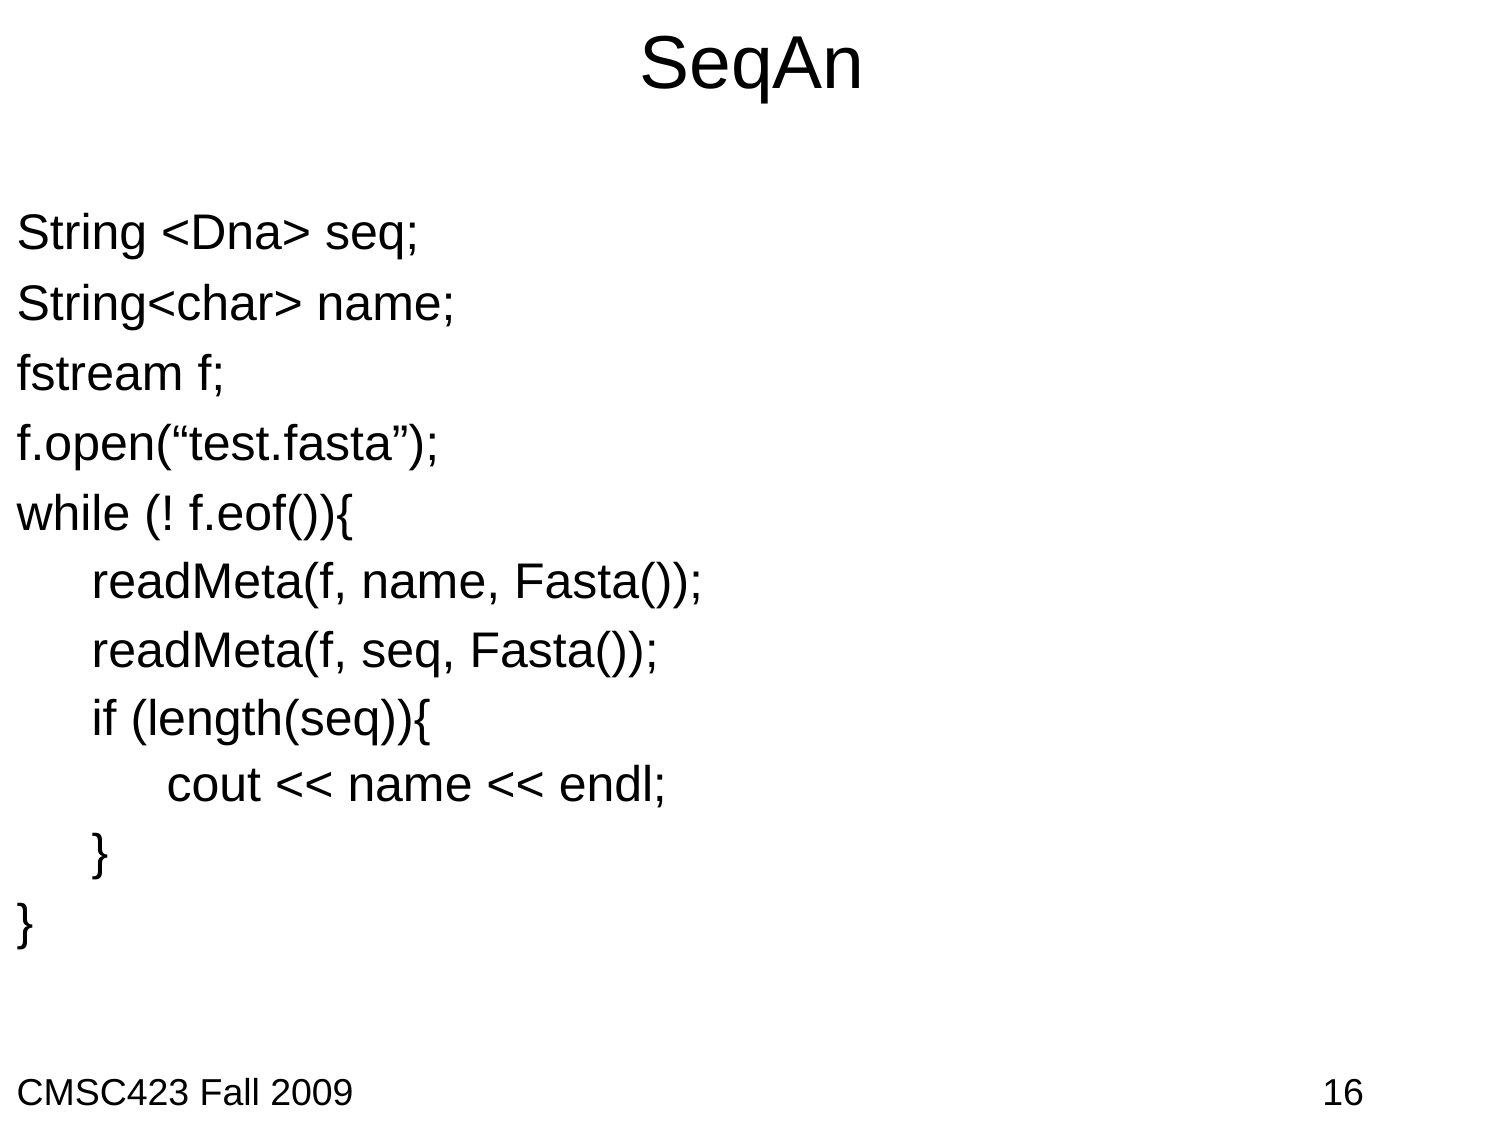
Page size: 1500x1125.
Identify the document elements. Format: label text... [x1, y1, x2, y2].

list String <Dna> seq; String<char> name; fstream f; f.open(“test.fasta”); while (! f.eof()){ readMeta(f, name, Fasta()); readMeta(f, seq, Fasta()); if (length(seq)){ cout << name << endl; } } [16, 124, 1485, 1072]
title SeqAn [19, 9, 1485, 116]
